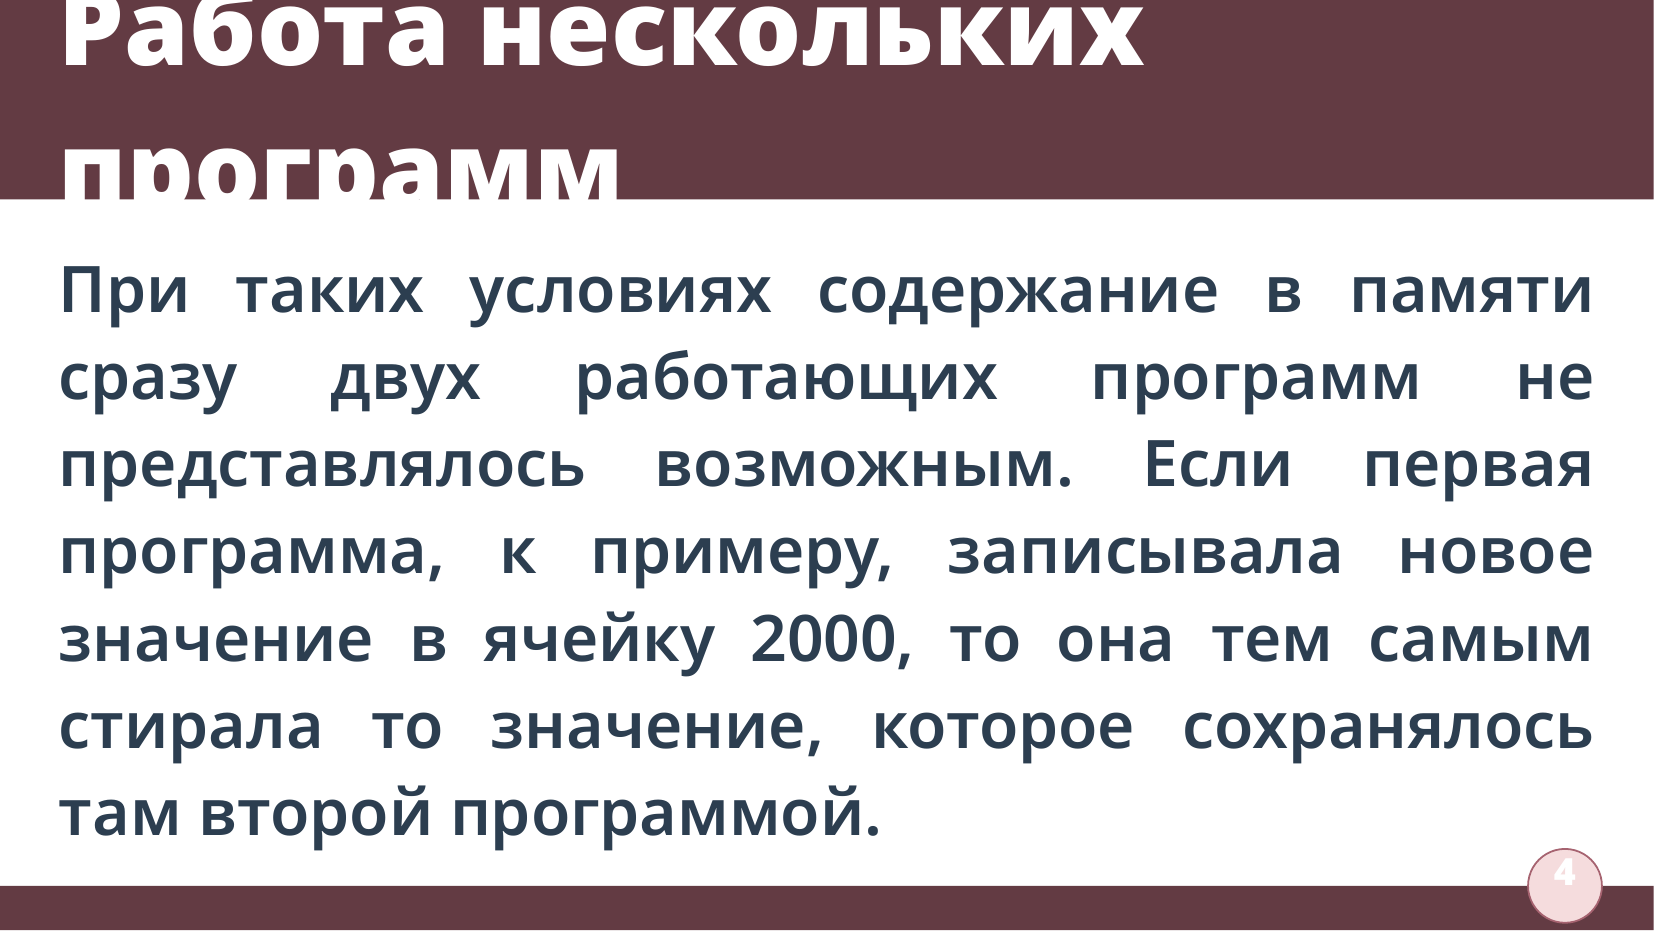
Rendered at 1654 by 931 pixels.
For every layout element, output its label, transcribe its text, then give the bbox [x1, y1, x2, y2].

list При таких условиях содержание в памяти сразу двух работающих программ не представлялось возможным. Если первая программа, к примеру, записывала новое значение в ячейку 2000, то она тем самым стирала то значение, которое сохранялось там второй программой. [59, 243, 1595, 864]
title Работа нескольких программ [59, 37, 1595, 155]
